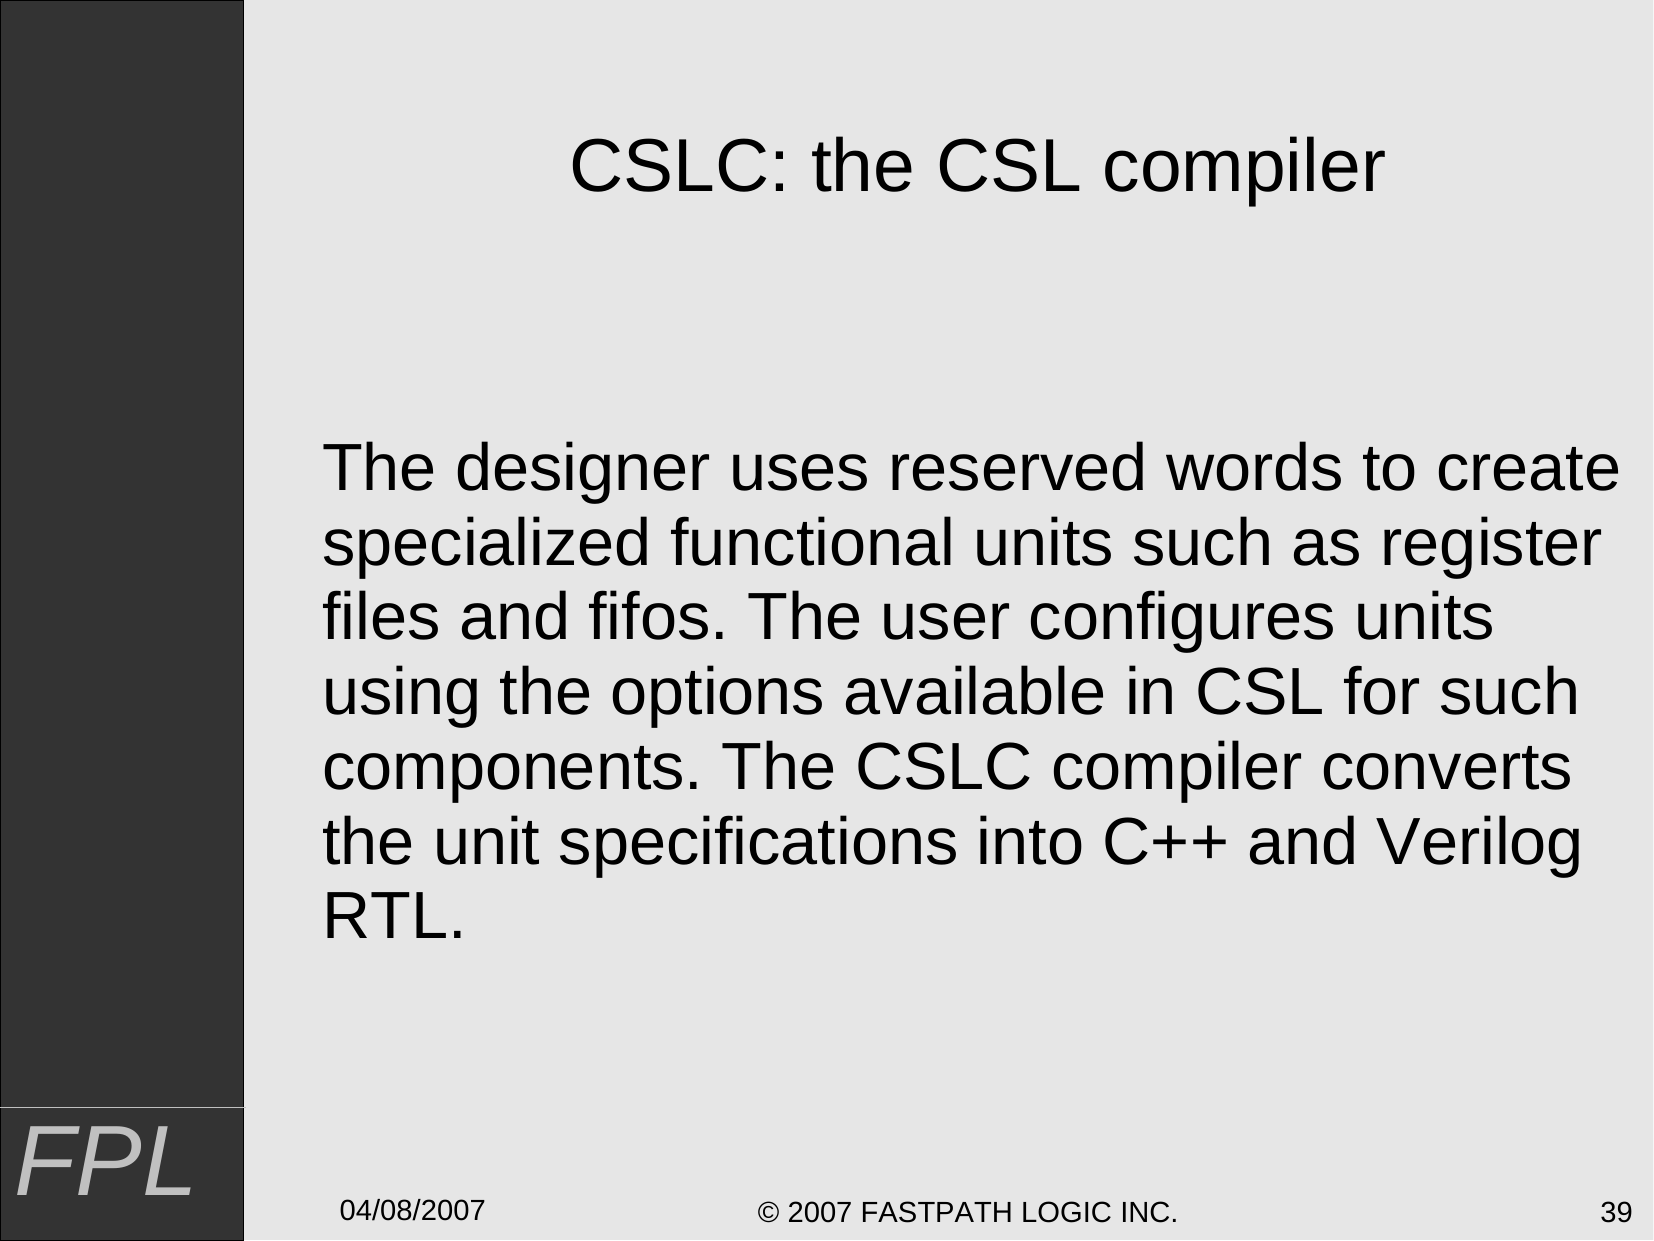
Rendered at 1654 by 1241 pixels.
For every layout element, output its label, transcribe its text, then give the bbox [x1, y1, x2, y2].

subtitle The designer uses reserved words to create specialized functional units such as register files and fifos. The user configures units using the options available in CSL for such components. The CSLC compiler converts the unit specifications into C++ and Verilog RTL. [322, 272, 1635, 1179]
title CSLC: the CSL compiler [427, 57, 1530, 272]
